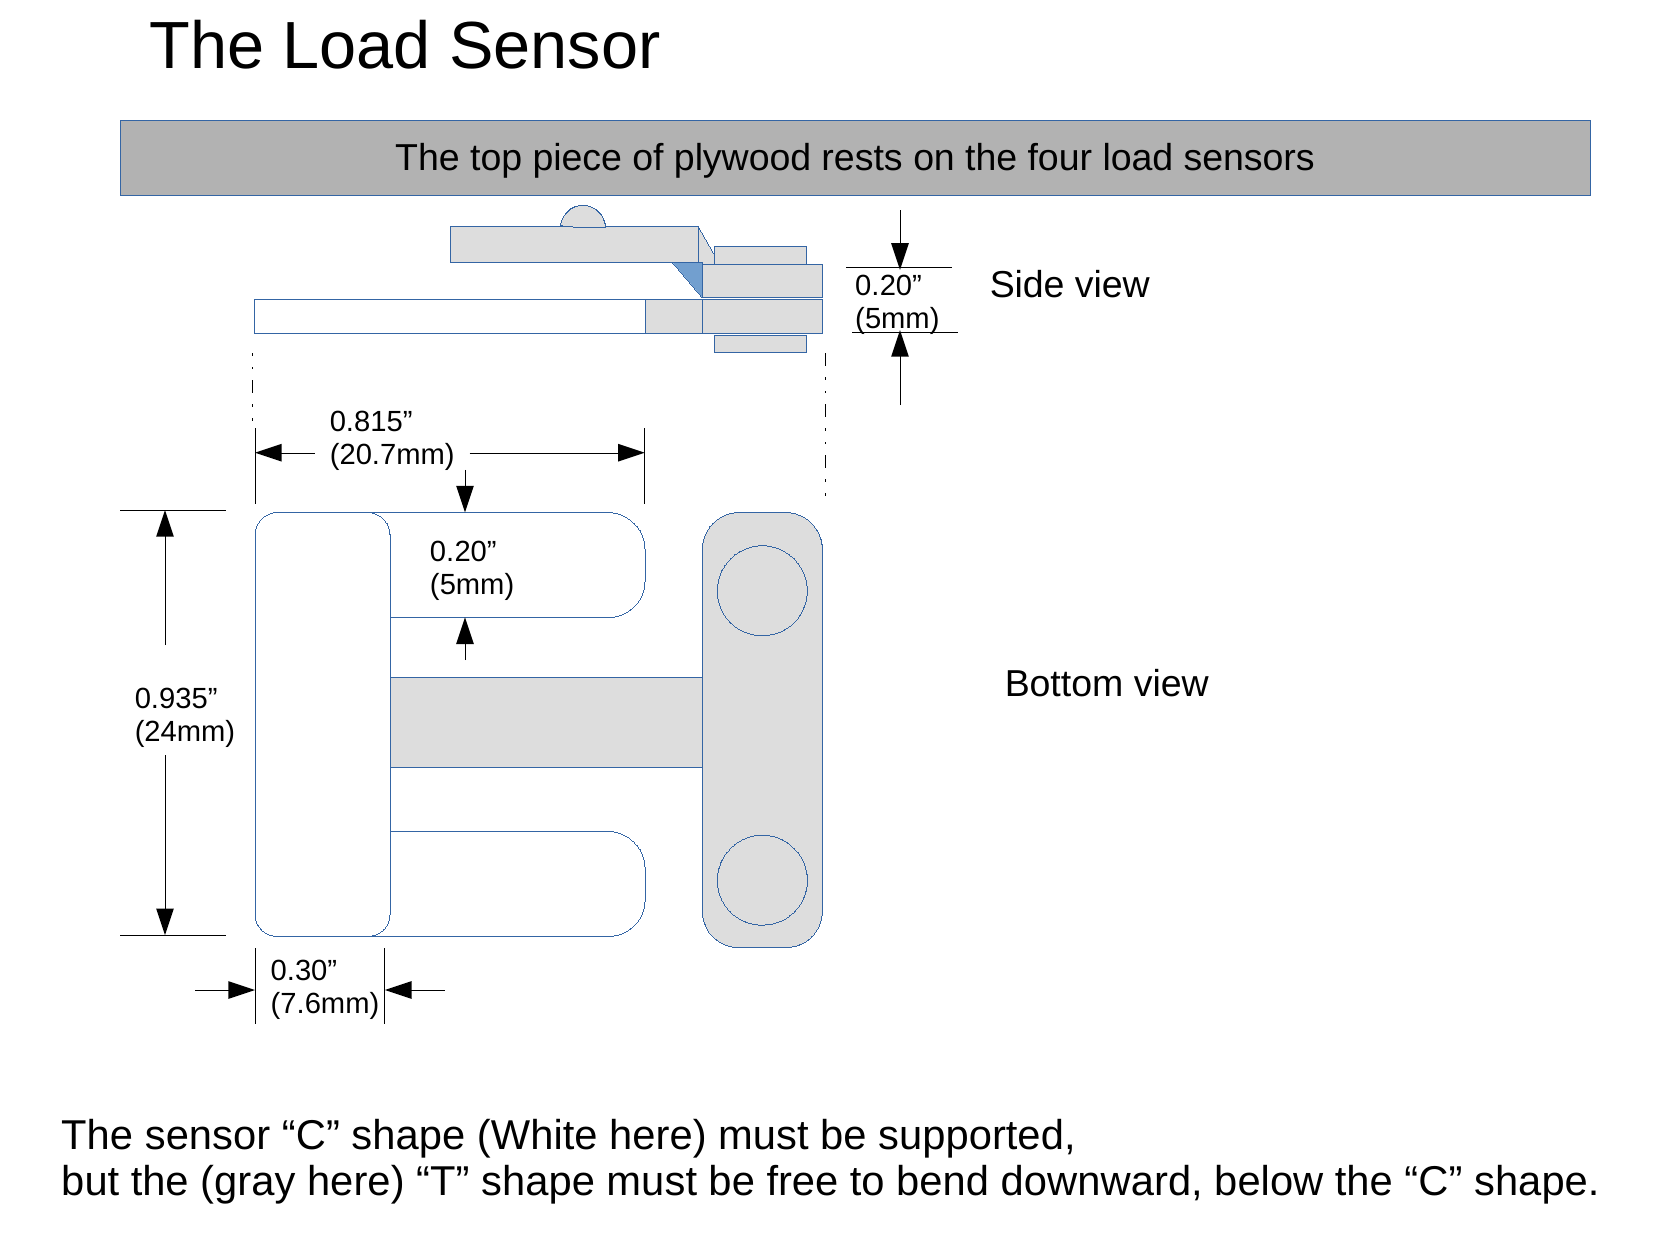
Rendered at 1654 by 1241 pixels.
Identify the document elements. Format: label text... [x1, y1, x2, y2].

text_box The Load Sensor [135, 0, 678, 91]
text_box [254, 299, 823, 334]
text_box 0.935” (24mm) [120, 675, 251, 756]
text_box The sensor “C” shape (White here) must be supported, but the (gray here) “T” shape must be free to bend downward, below the “C” shape. [46, 1104, 1616, 1213]
text_box Bottom view [990, 654, 1224, 712]
text_box [450, 205, 823, 298]
text_box [714, 335, 807, 353]
text_box 0.30” (7.6mm) [255, 946, 395, 1028]
text_box Side view [975, 256, 1165, 314]
text_box The top piece of plywood rests on the four load sensors [120, 120, 1591, 196]
text_box 0.20” (5mm) [840, 261, 955, 342]
text_box 0.20” (5mm) [415, 527, 530, 608]
text_box [255, 512, 823, 948]
text_box 0.815” (20.7mm) [314, 397, 470, 478]
